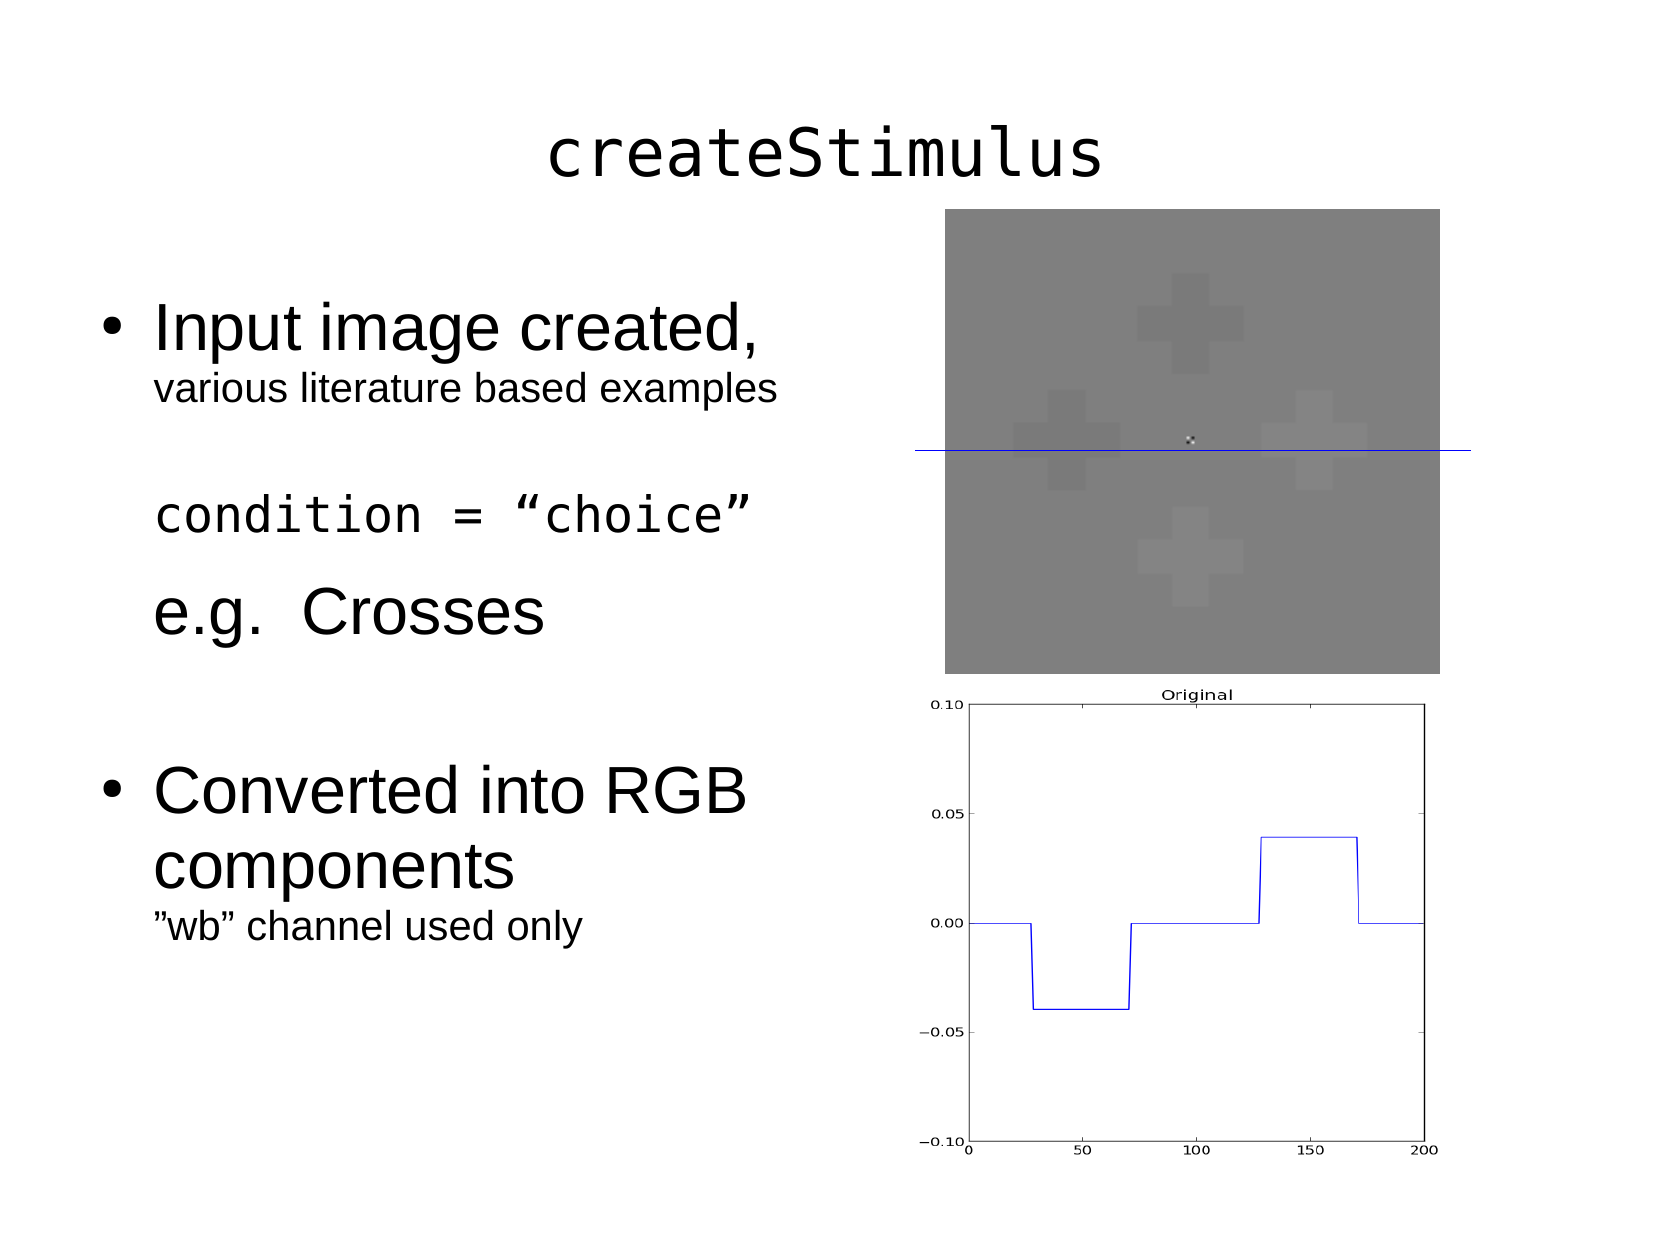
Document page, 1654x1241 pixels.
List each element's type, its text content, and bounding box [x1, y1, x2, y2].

picture [900, 451, 1456, 1171]
title createStimulus [82, 49, 1571, 257]
list Input image created, various literature based examples condition = “choice” e.g. Crosses Converted into RGB components ”wb” channel used only [82, 290, 825, 1201]
picture [945, 209, 1440, 450]
